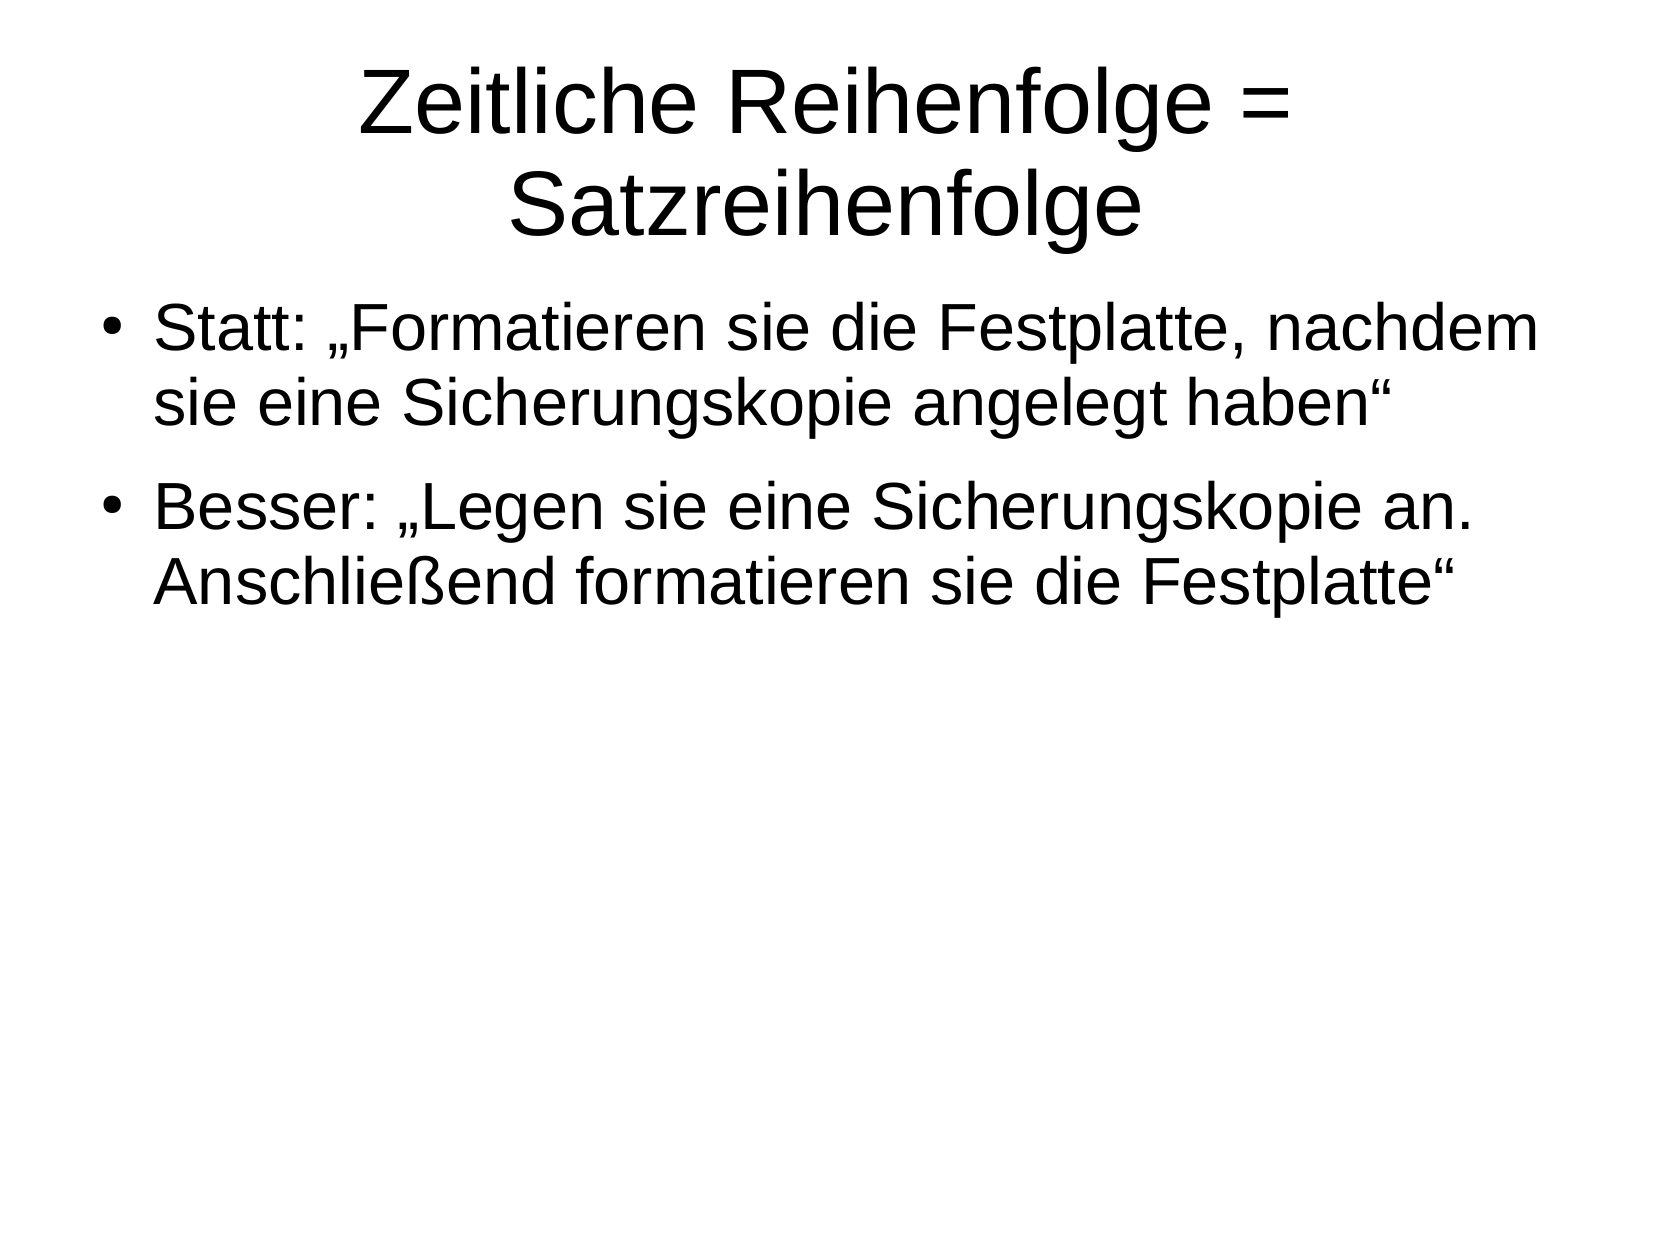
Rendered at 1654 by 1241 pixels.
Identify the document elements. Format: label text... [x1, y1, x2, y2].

list Statt: „Formatieren sie die Festplatte, nachdem sie eine Sicherungskopie angelegt haben“ Besser: „Legen sie eine Sicherungskopie an. Anschließend formatieren sie die Festplatte“ [82, 290, 1571, 1010]
title Zeitliche Reihenfolge = Satzreihenfolge [82, 49, 1571, 257]
